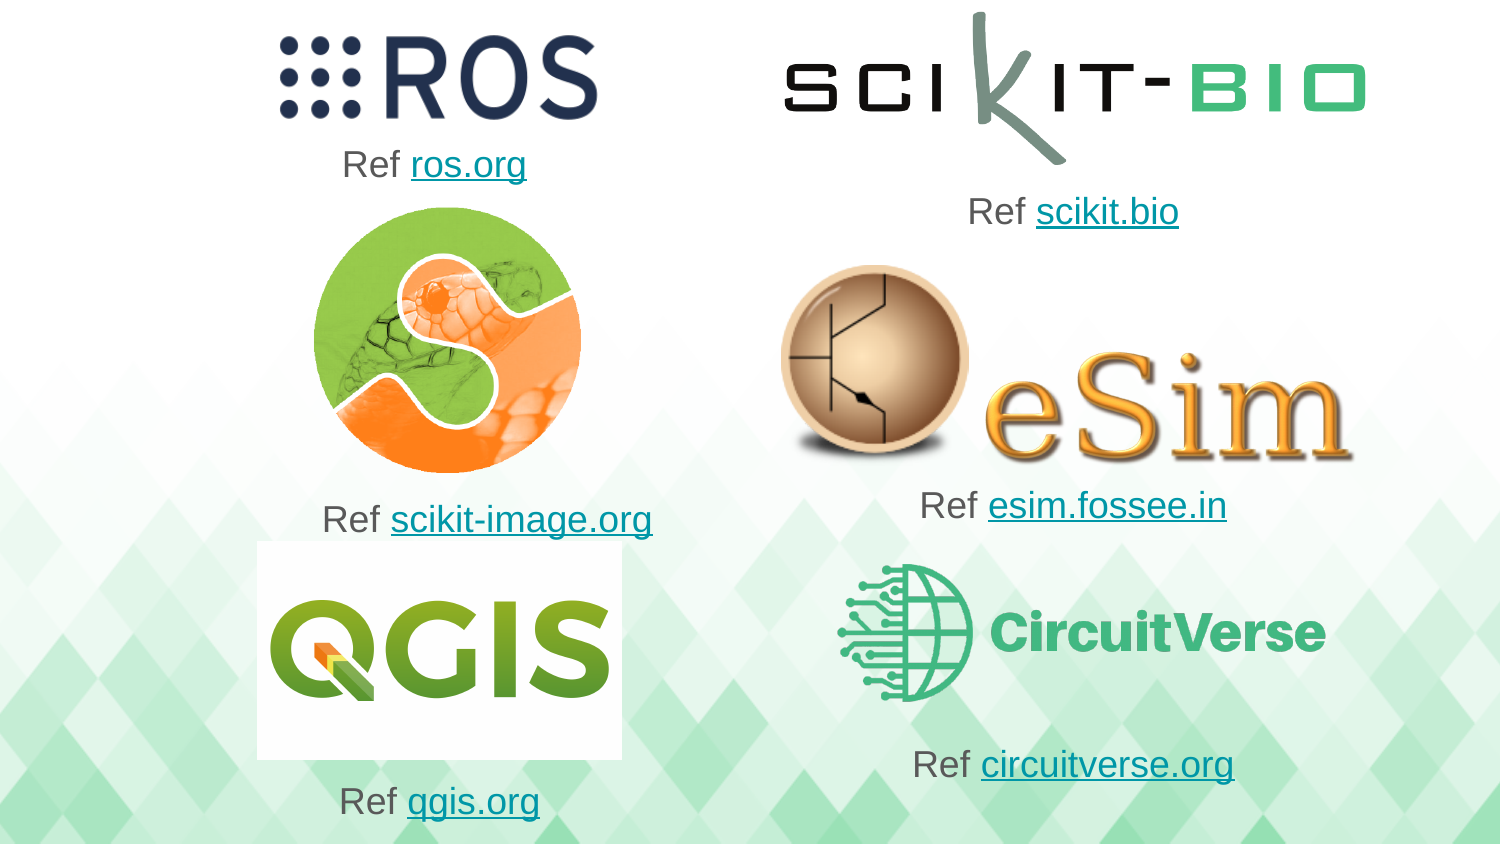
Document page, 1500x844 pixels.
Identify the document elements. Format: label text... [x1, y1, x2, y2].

text_box Ref ros.org [274, 124, 606, 200]
text_box Ref esim.fossee.in [781, 465, 1366, 541]
text_box Ref circuitverse.org [806, 724, 1341, 800]
picture [0, 0, 1500, 844]
text_box Ref qgis.org [257, 762, 622, 838]
text_box Ref scikit-image.org [306, 479, 692, 555]
text_box Ref scikit.bio [775, 171, 1372, 247]
